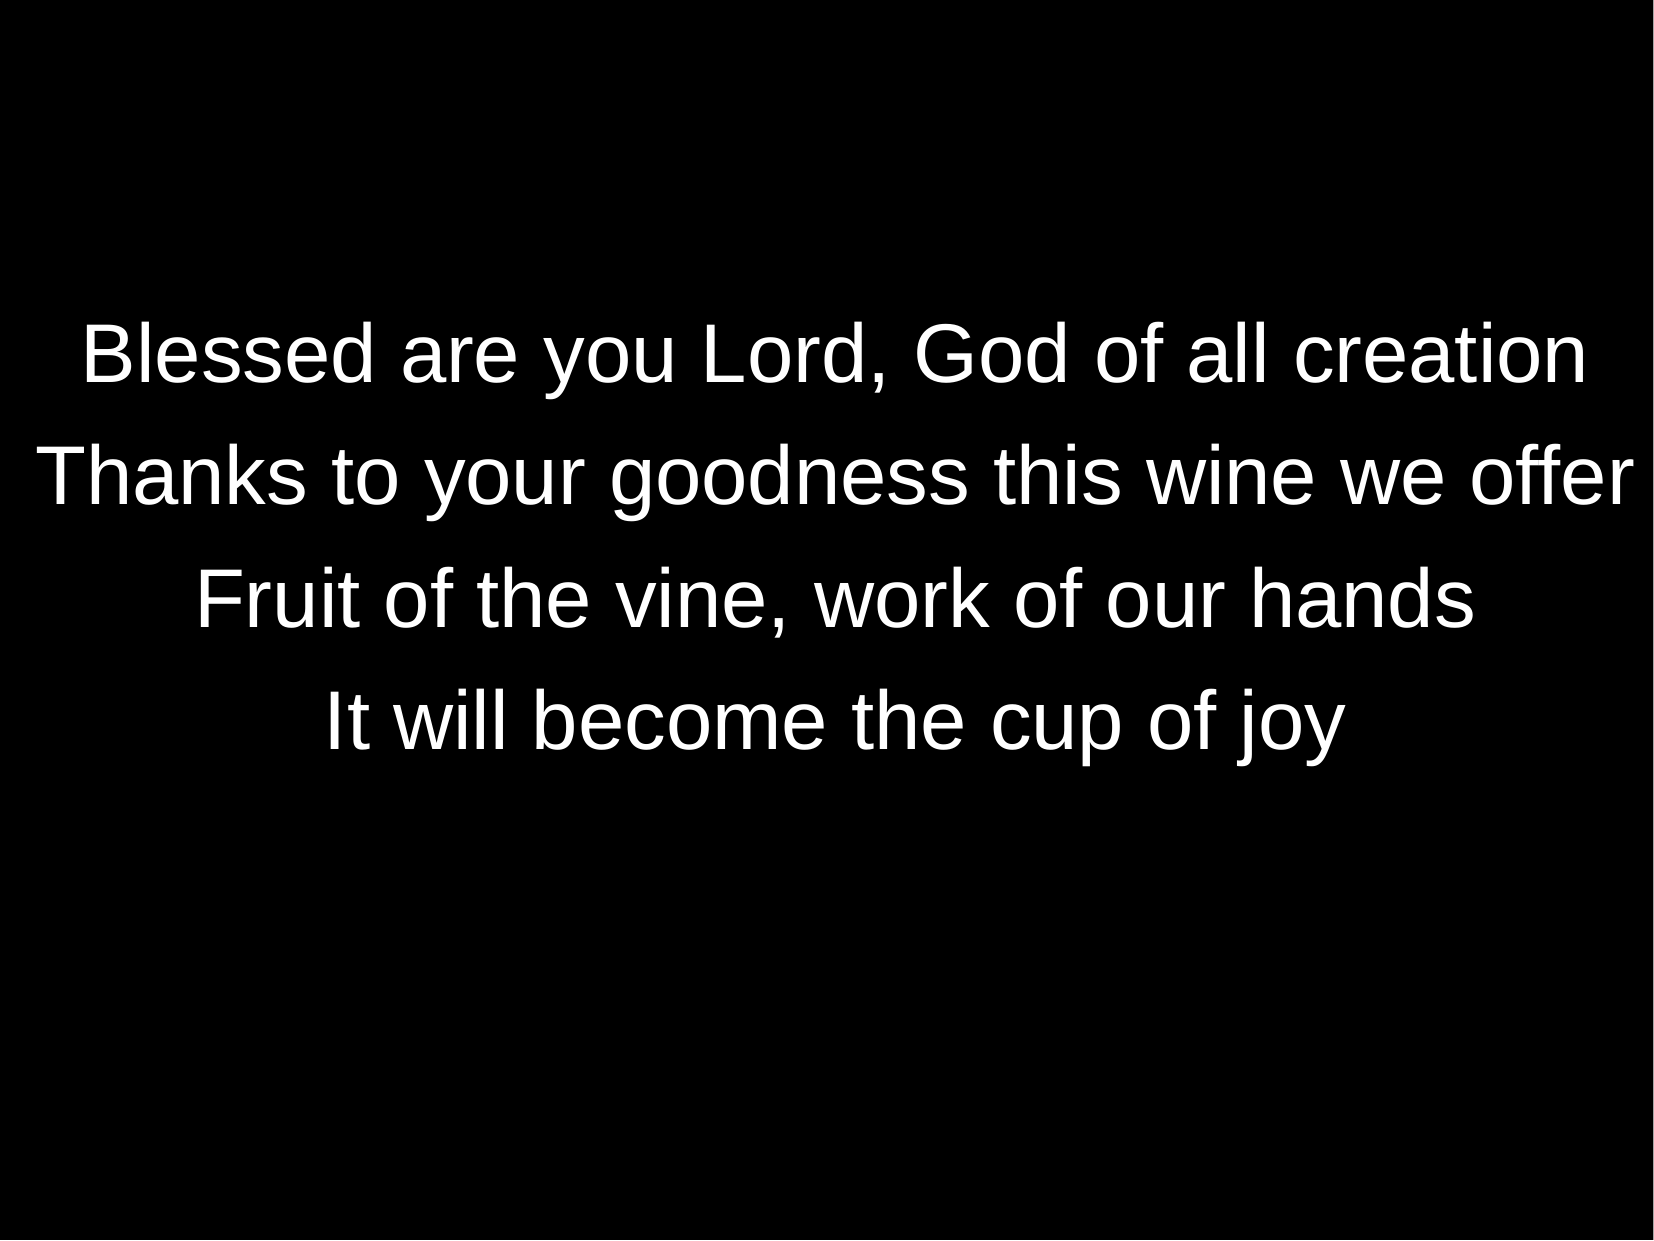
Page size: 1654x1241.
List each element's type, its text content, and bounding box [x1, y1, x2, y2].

list Blessed are you Lord, God of all creation Thanks to your goodness this wine we offer Fruit of the vine, work of our hands It will become the cup of joy [0, 307, 1654, 1027]
